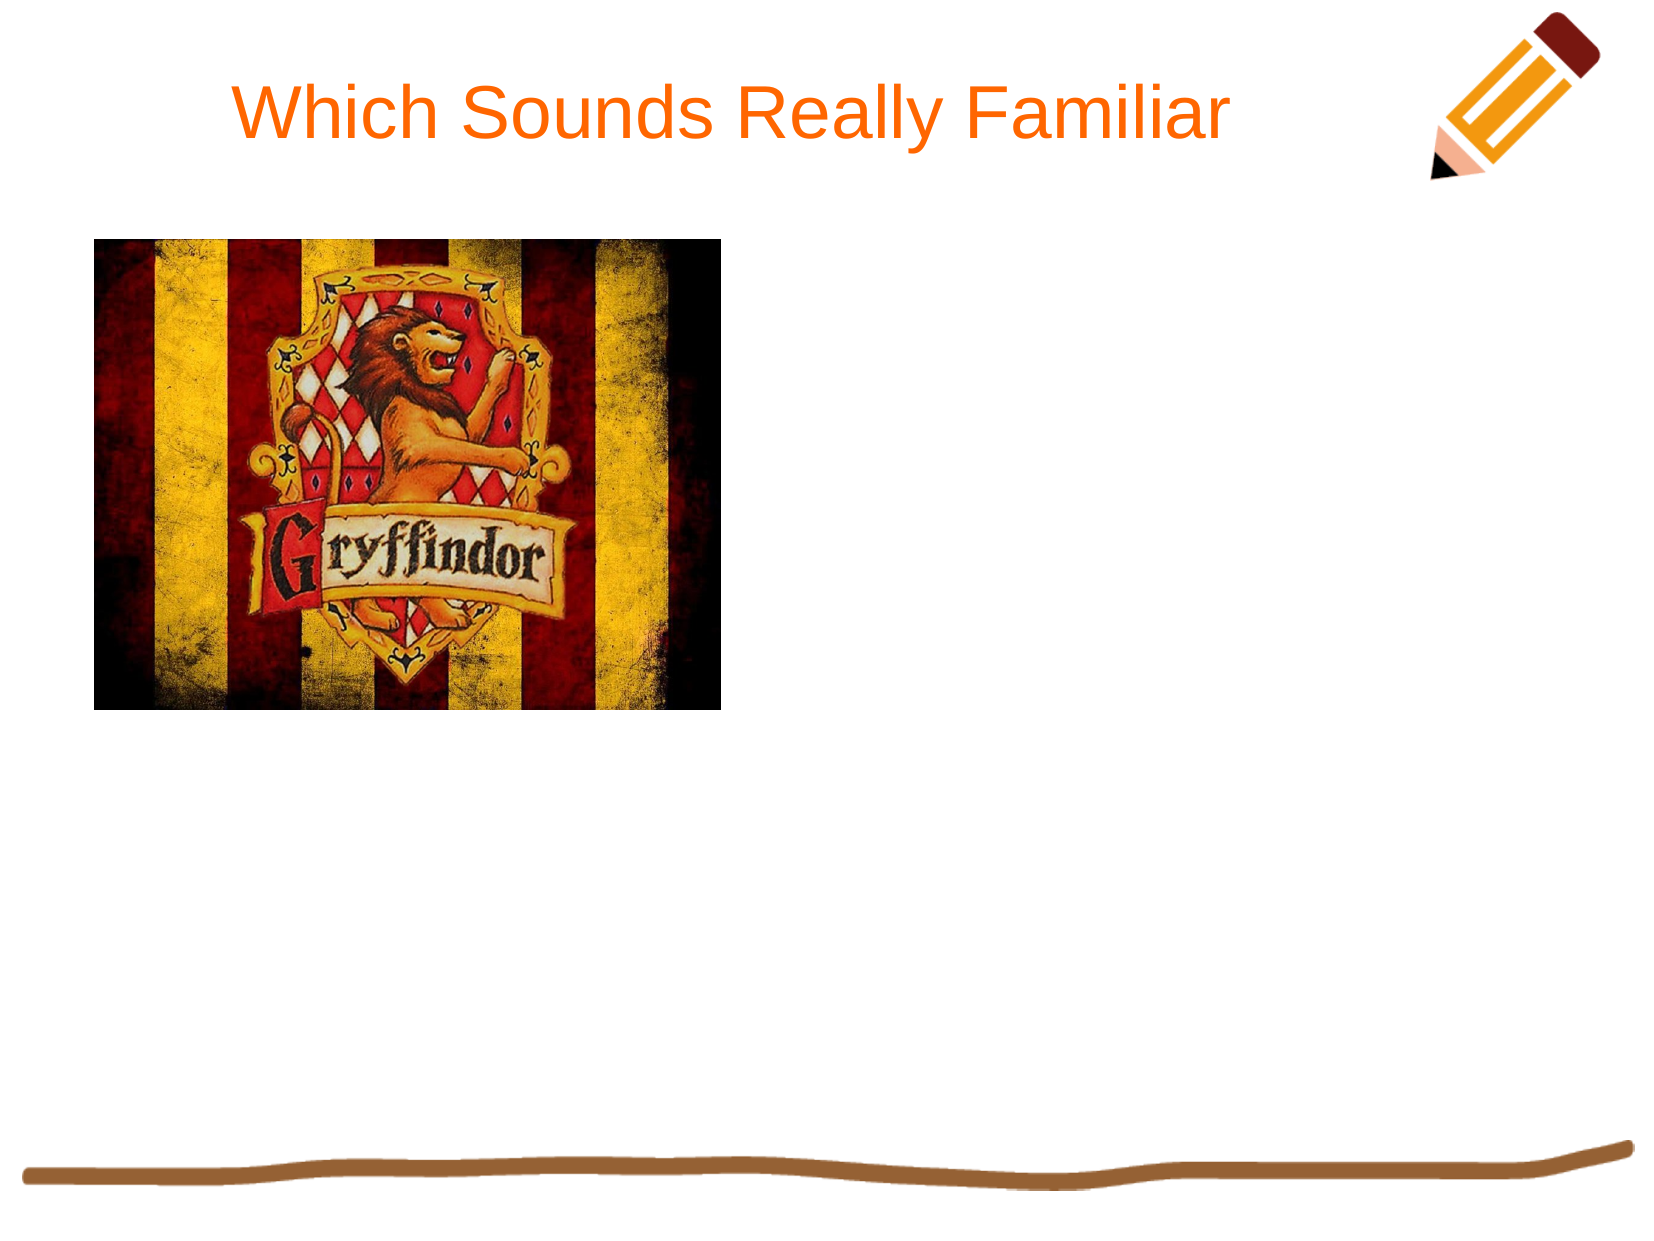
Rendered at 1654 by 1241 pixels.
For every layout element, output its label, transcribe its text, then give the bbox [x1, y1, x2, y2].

picture [1430, 12, 1601, 181]
picture [94, 239, 721, 710]
title Which Sounds Really Familiar [58, 50, 1406, 174]
picture [22, 1140, 1635, 1191]
